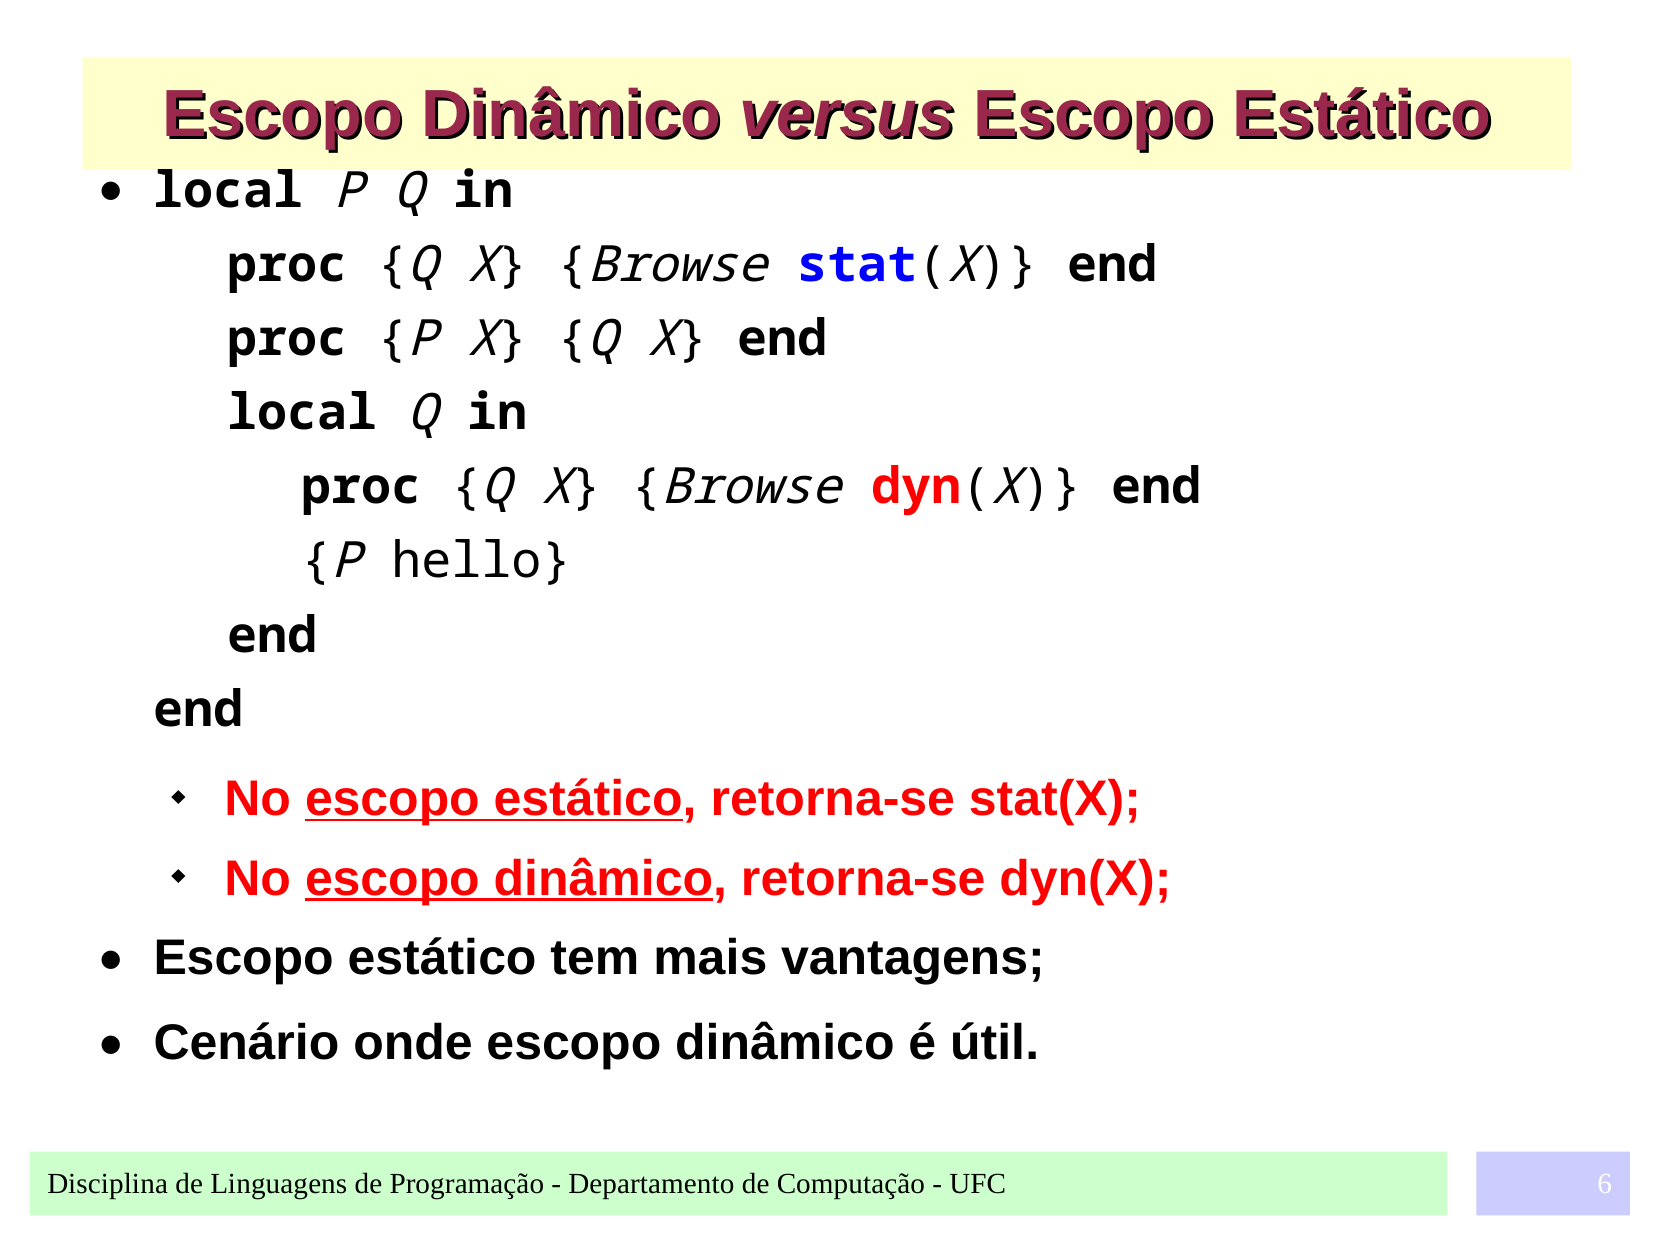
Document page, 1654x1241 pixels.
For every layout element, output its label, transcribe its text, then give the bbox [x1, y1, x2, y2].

title Escopo Dinâmico versus Escopo Estático [82, 56, 1571, 153]
list local P Q in proc {Q X} {Browse stat(X)} end proc {P X} {Q X} end local Q in proc {Q X} {Browse dyn(X)} end {P hello} end end No escopo estático, retorna-se stat(X); No escopo dinâmico, retorna-se dyn(X); Escopo estático tem mais vantagens; Cenário onde escopo dinâmico é útil. [82, 153, 1571, 1094]
